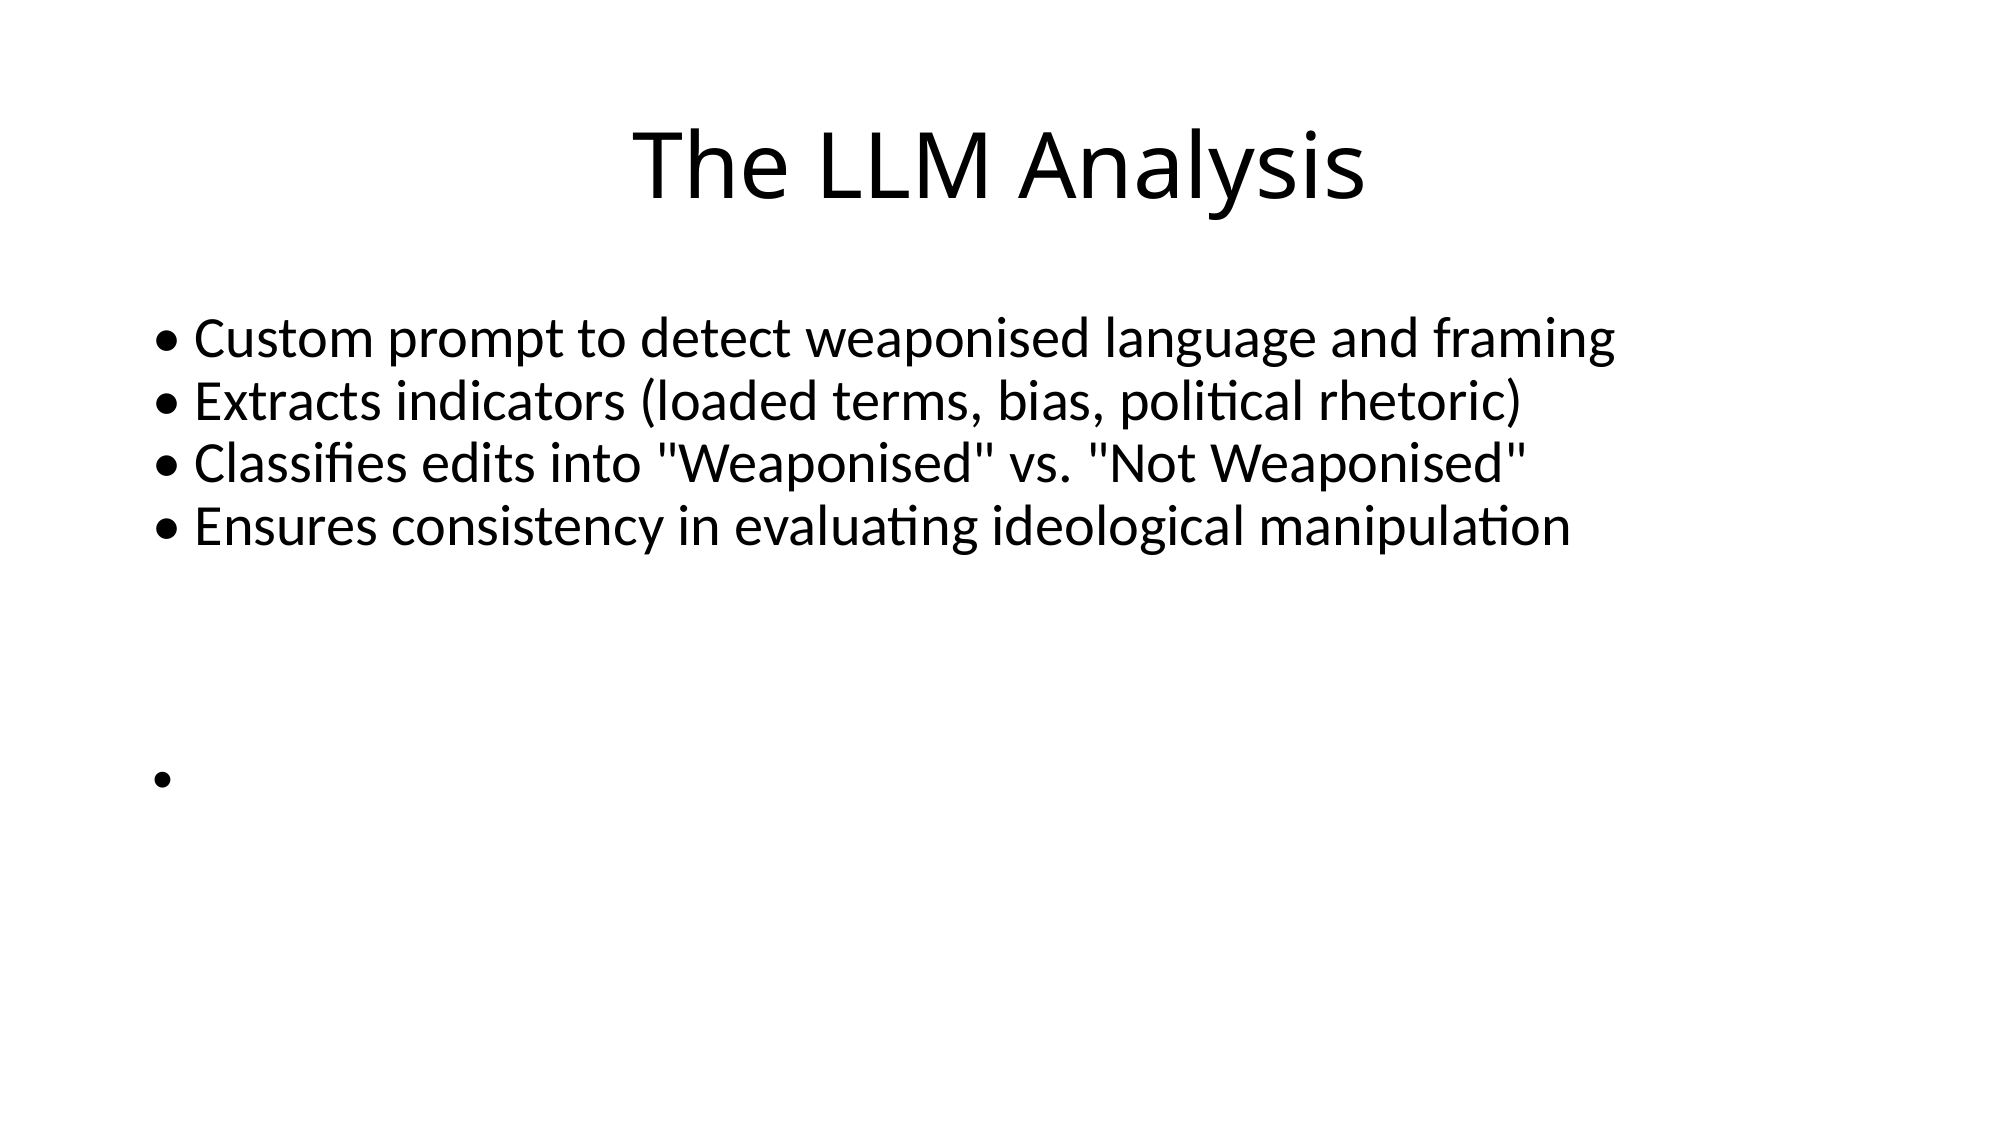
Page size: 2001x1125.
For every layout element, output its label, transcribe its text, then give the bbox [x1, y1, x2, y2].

list • Custom prompt to detect weaponised language and framing • Extracts indicators (loaded terms, bias, political rhetoric) • Classifies edits into "Weaponised" vs. "Not Weaponised" • Ensures consistency in evaluating ideological manipulation [137, 299, 1863, 1014]
title The LLM Analysis [137, 59, 1863, 278]
